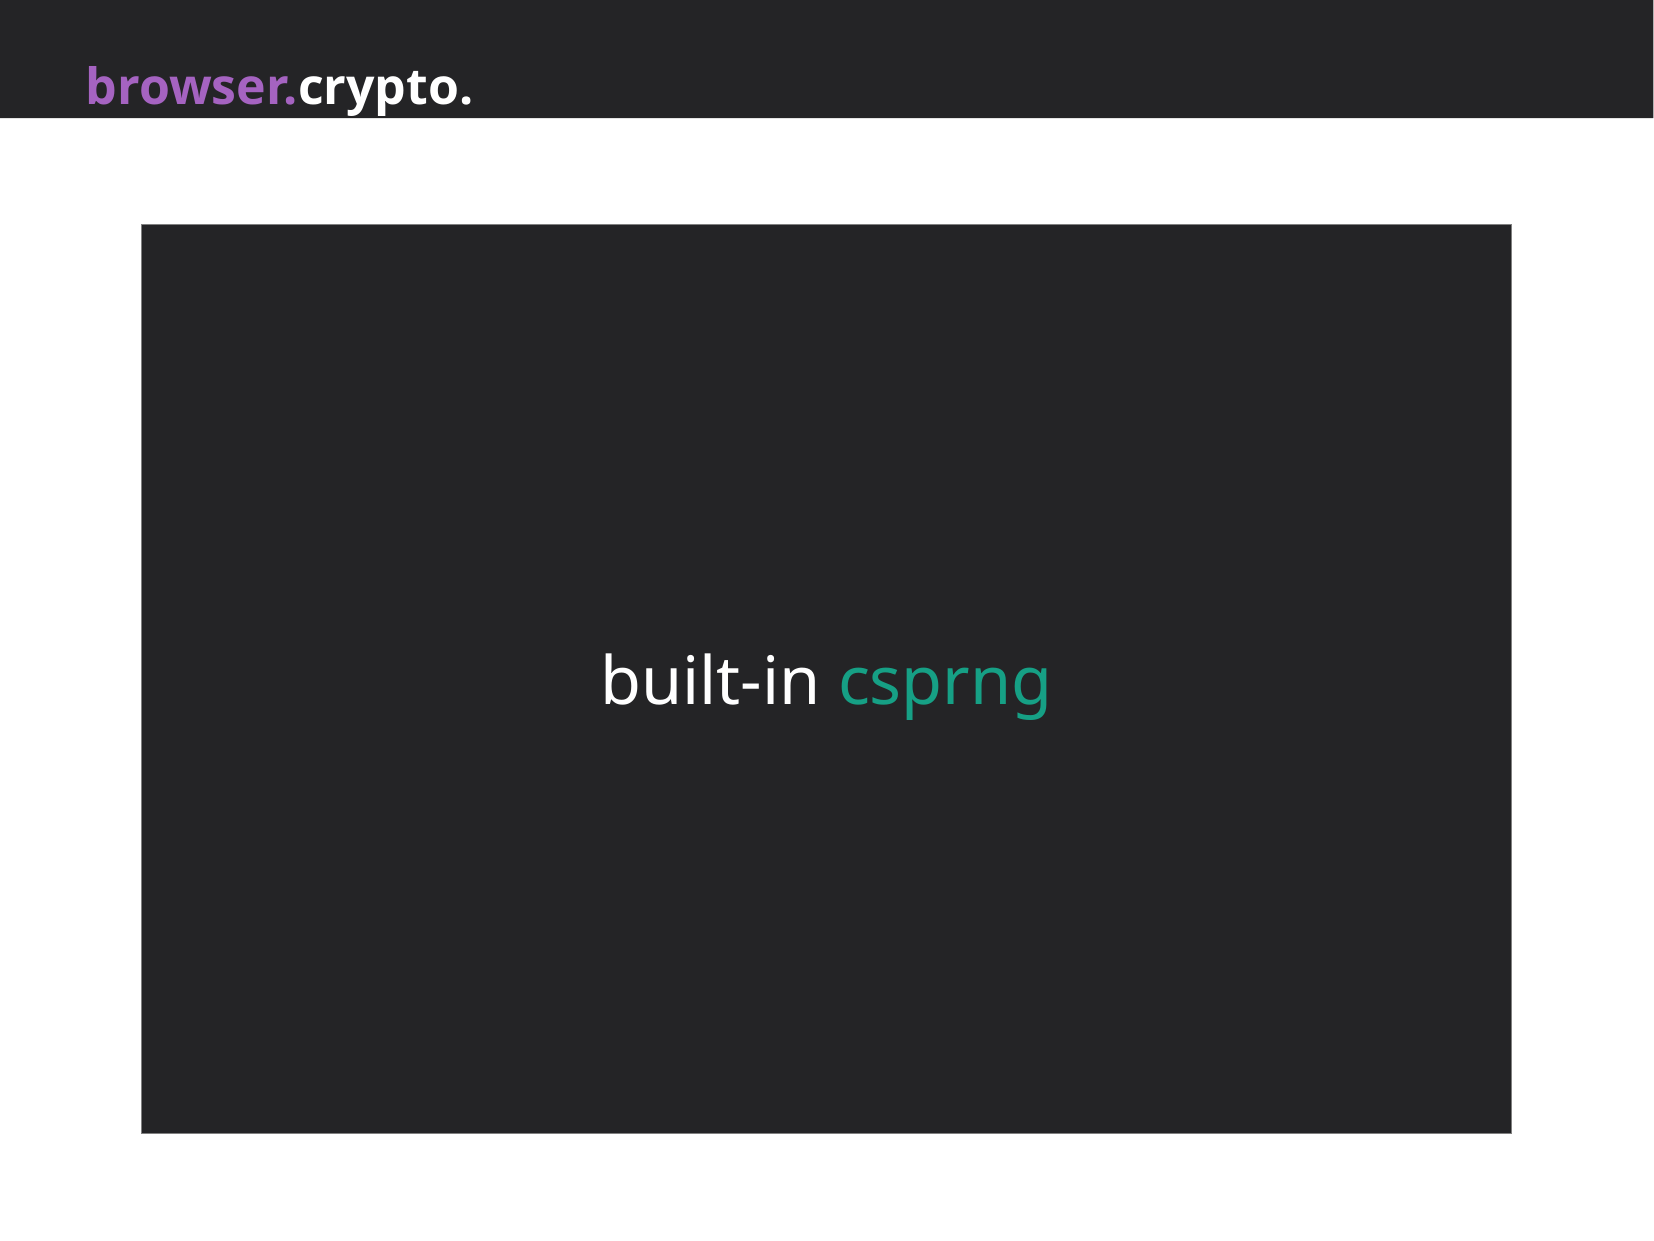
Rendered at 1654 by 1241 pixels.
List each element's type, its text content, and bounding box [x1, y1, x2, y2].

text_box [0, 0, 1654, 119]
text_box browser.crypto. [70, 43, 567, 119]
text_box built-in csprng [141, 224, 1512, 1134]
